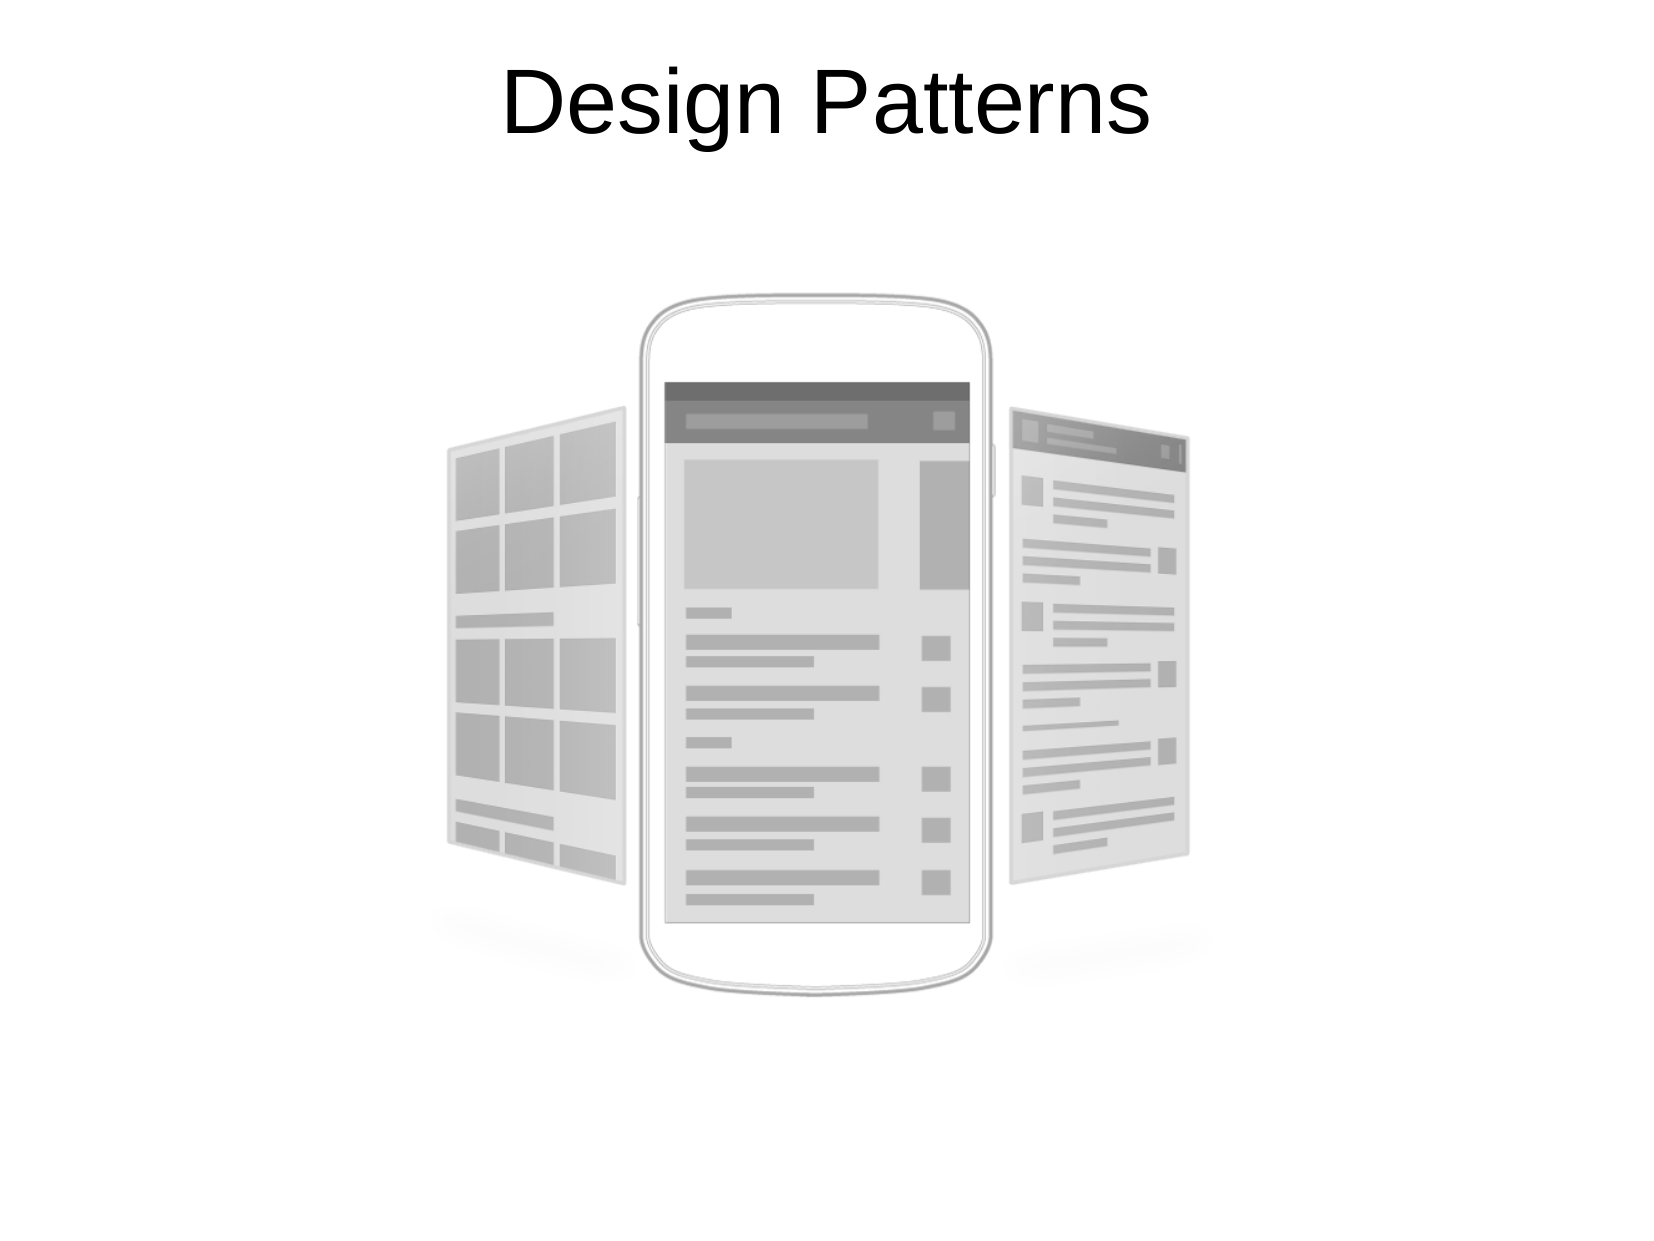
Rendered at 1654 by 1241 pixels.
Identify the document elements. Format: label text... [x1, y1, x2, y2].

picture [353, 290, 1300, 1010]
title Design Patterns [82, 49, 1571, 257]
